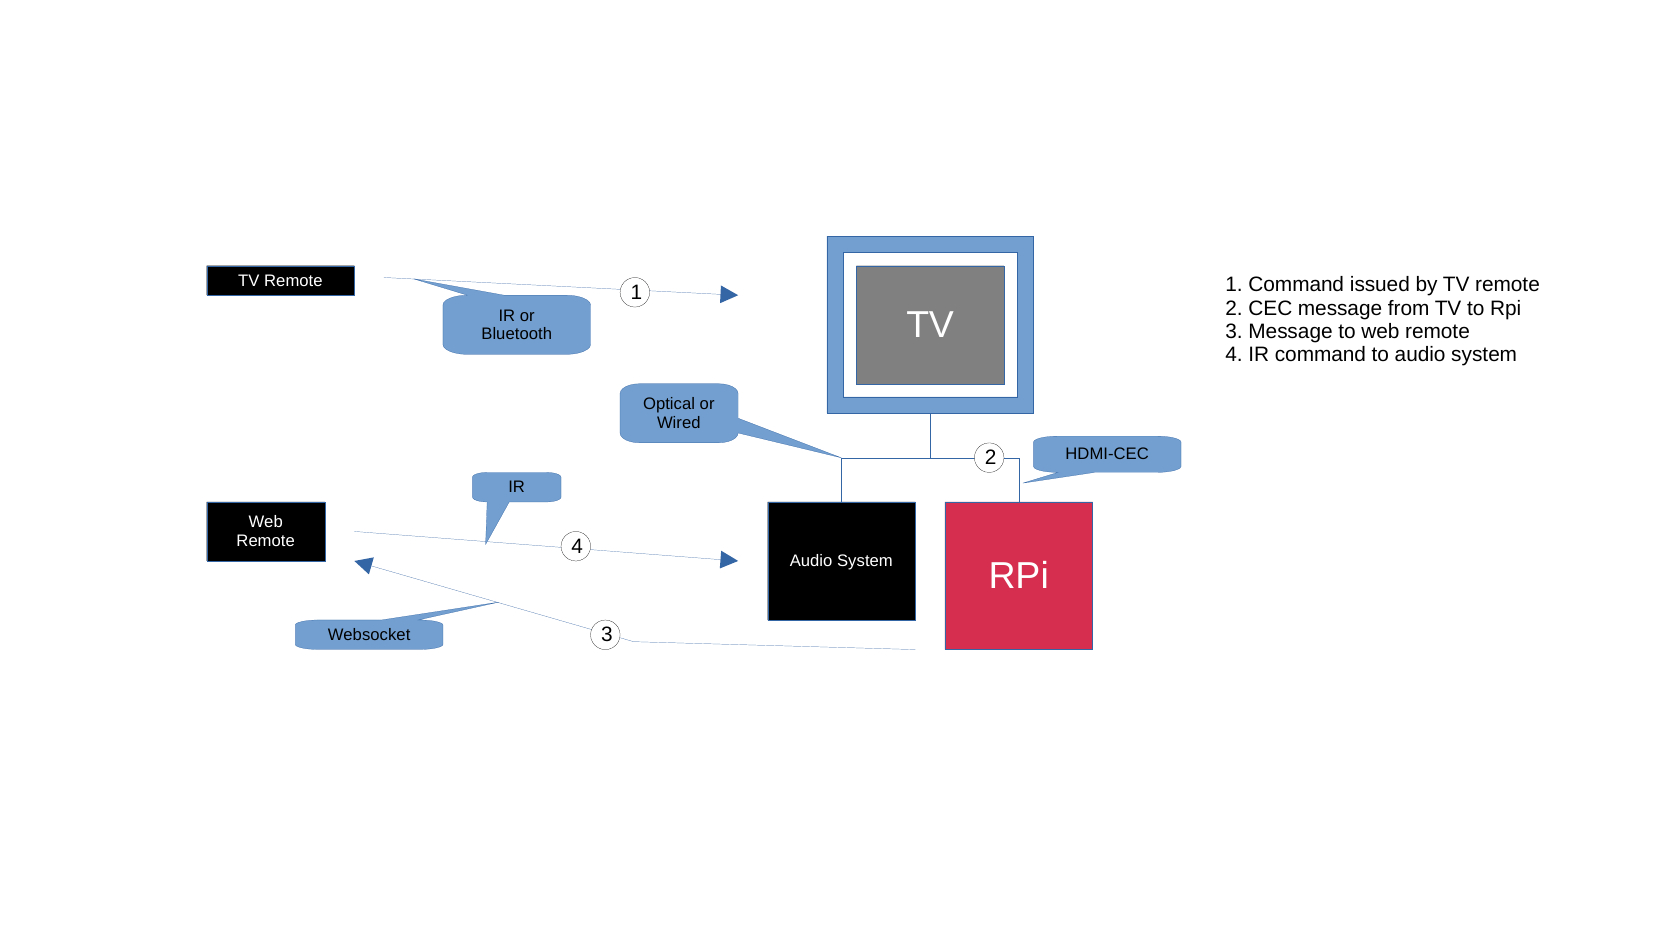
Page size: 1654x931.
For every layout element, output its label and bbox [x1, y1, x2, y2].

picture [206, 236, 1555, 650]
